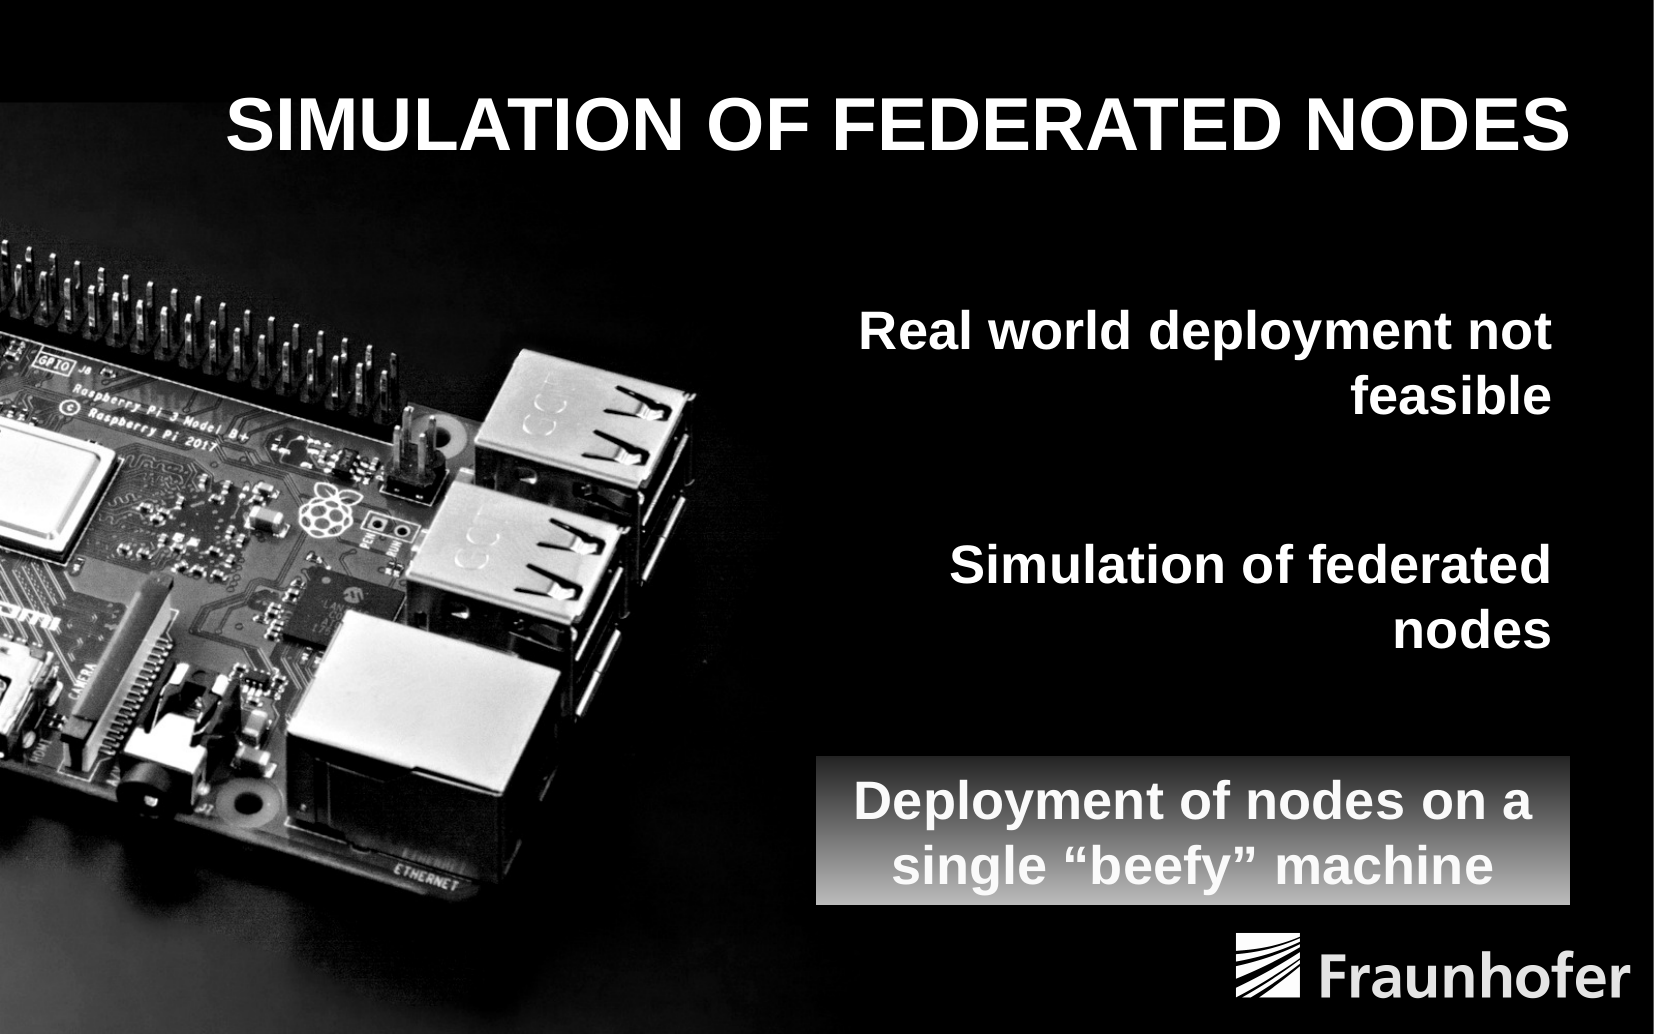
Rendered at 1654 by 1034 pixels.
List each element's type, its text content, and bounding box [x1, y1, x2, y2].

list Real world deployment not feasible Simulation of federated nodes [766, 295, 1553, 868]
title SIMULATION OF FEDERATED NODES [49, 34, 1573, 207]
text_box Deployment of nodes on a single “beefy” machine [815, 755, 1571, 906]
picture [0, 0, 1654, 1034]
